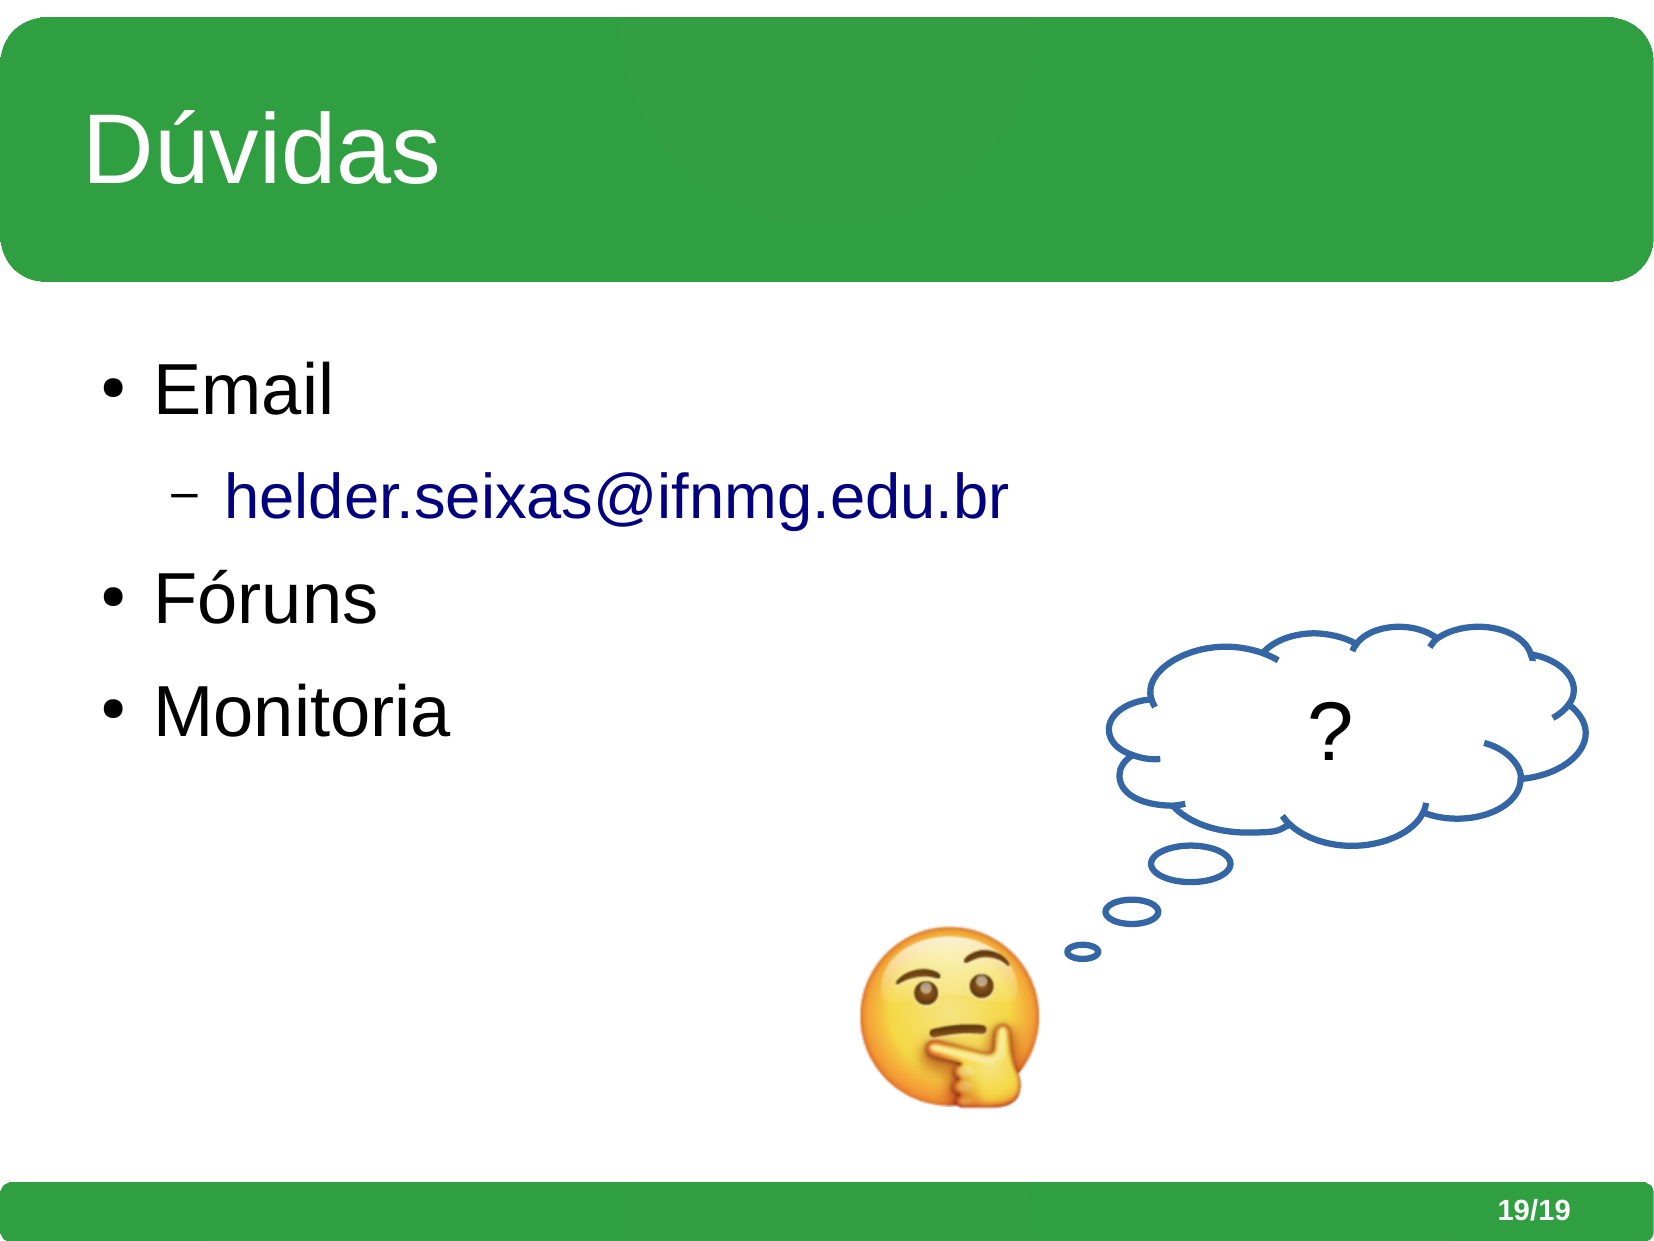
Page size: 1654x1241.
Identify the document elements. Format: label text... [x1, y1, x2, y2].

text_box ? [1134, 626, 1586, 846]
picture [856, 1069, 1044, 1110]
text_box ? [1134, 899, 1159, 924]
list Email helder.seixas@ifnmg.edu.br Fóruns Monitoria [82, 349, 1134, 1069]
title Dúvidas [82, 47, 1571, 252]
text_box ? [1151, 845, 1231, 883]
